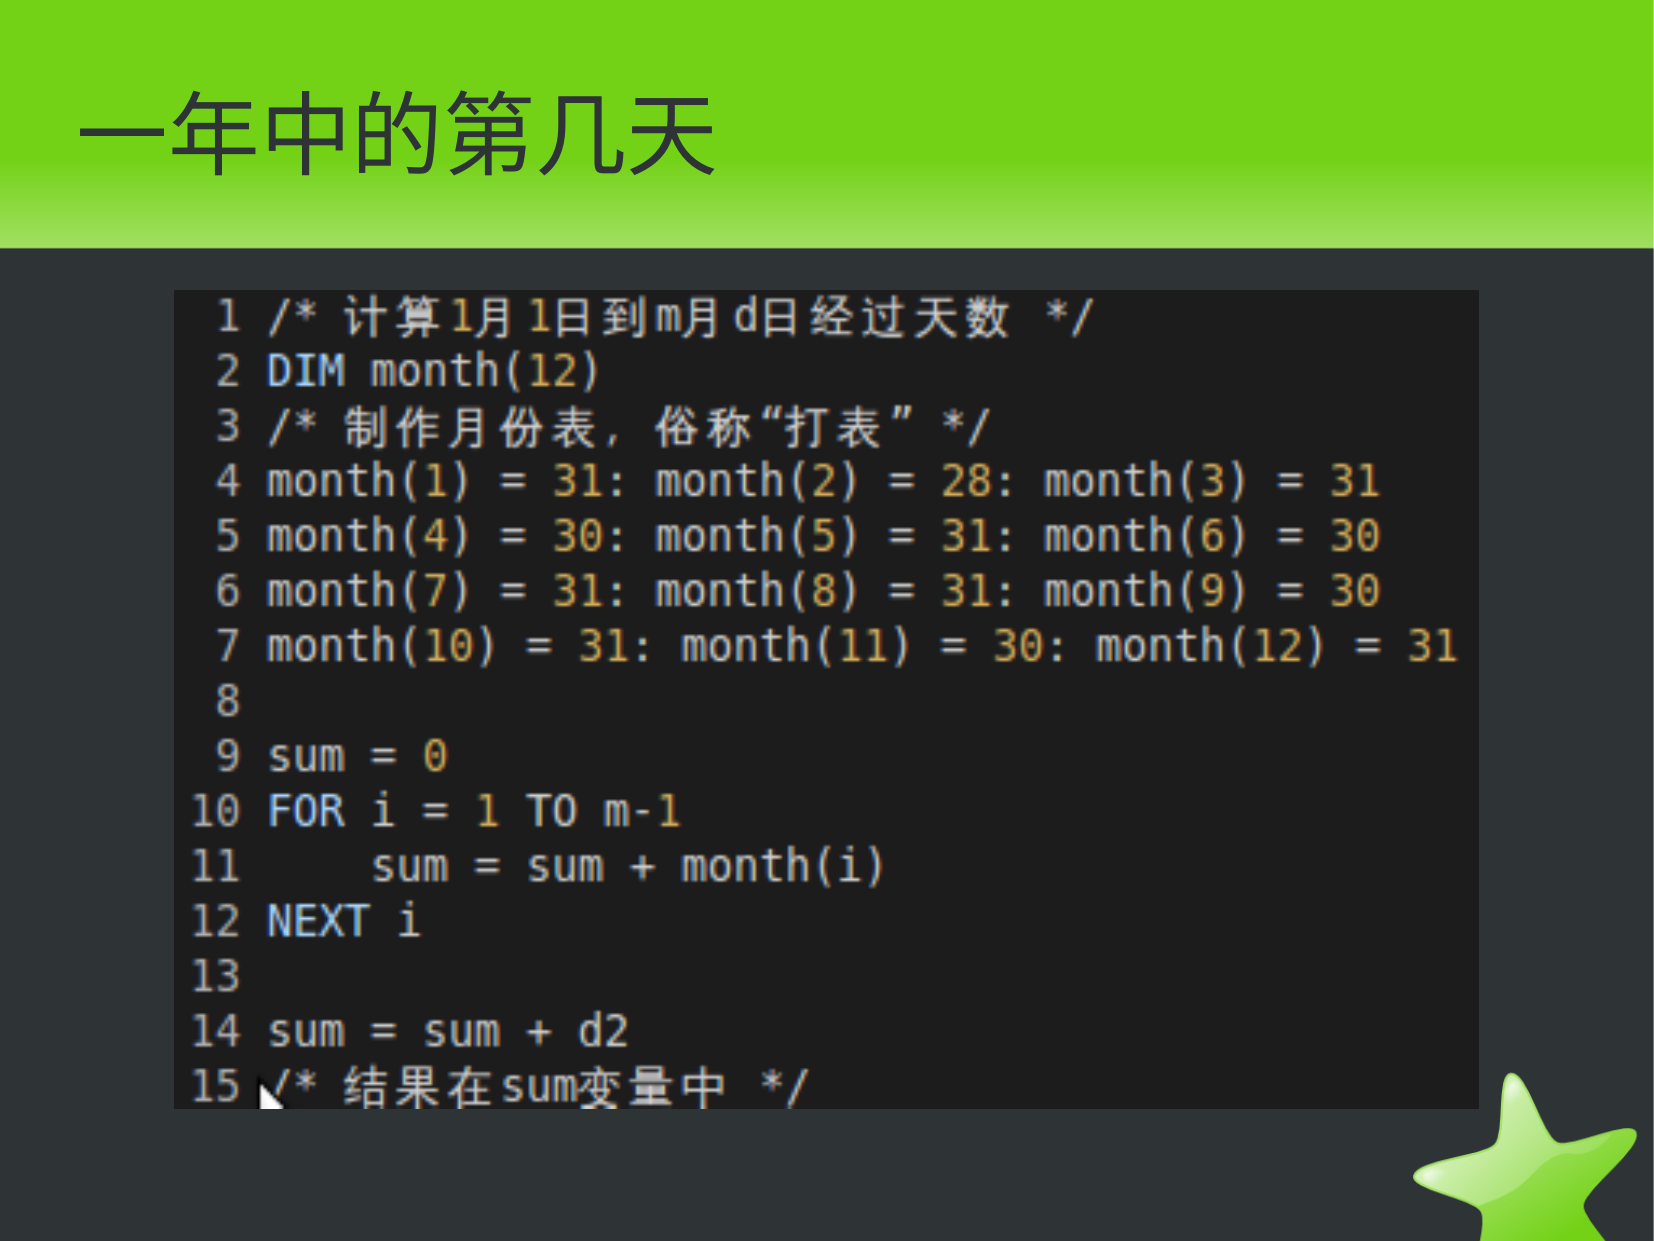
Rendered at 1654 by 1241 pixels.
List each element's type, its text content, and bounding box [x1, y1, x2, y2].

picture [0, 0, 1654, 1241]
title 一年中的第几天 [76, 29, 1565, 237]
